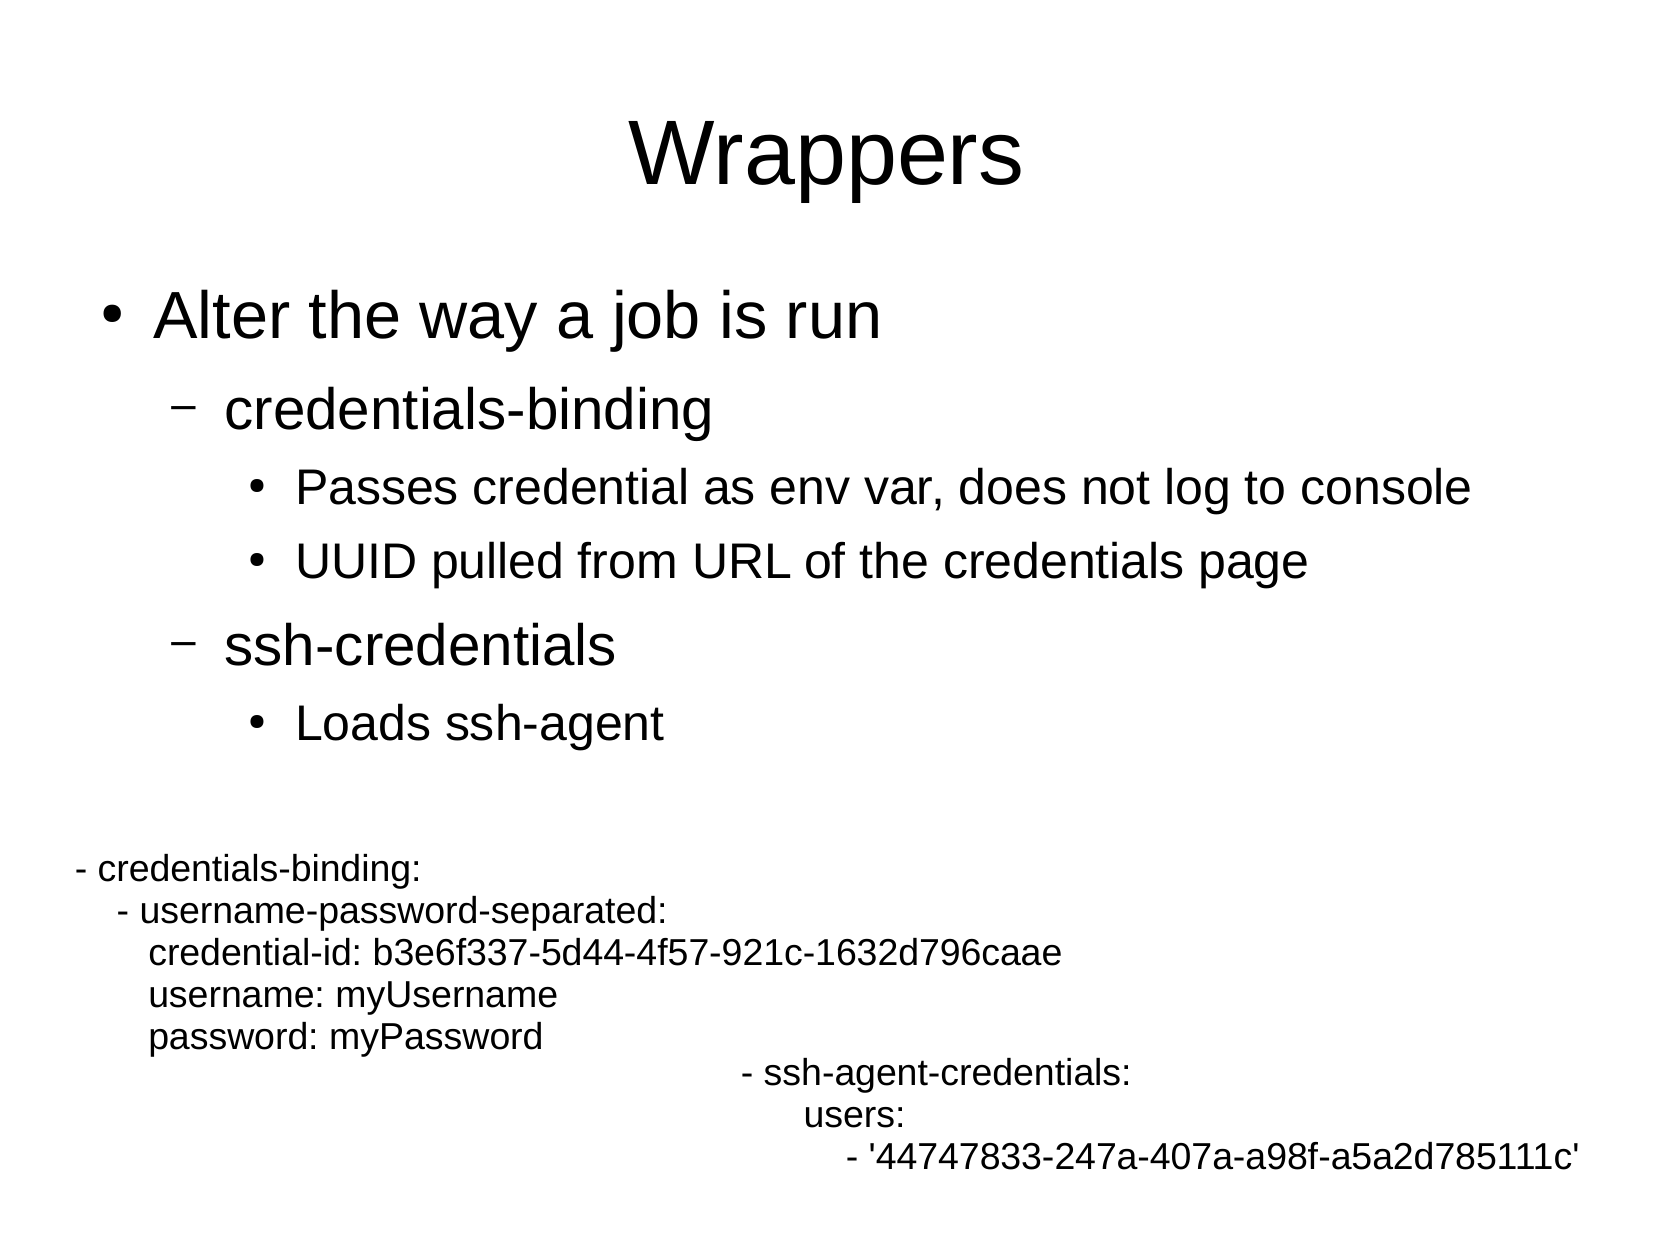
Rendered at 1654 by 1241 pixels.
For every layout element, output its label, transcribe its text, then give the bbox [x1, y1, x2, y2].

list Alter the way a job is run credentials-binding Passes credential as env var, does not log to console UUID pulled from URL of the credentials page ssh-credentials Loads ssh-agent [82, 278, 1571, 998]
text_box - ssh-agent-credentials: users: - '44747833-247a-407a-a98f-a5a2d785111c' [705, 1044, 1600, 1186]
title Wrappers [82, 49, 1571, 257]
text_box - credentials-binding: - username-password-separated: credential-id: b3e6f337-5d44-4f57-921c-1632d796caae username: myUsername password: myPassword [60, 840, 1078, 1065]
